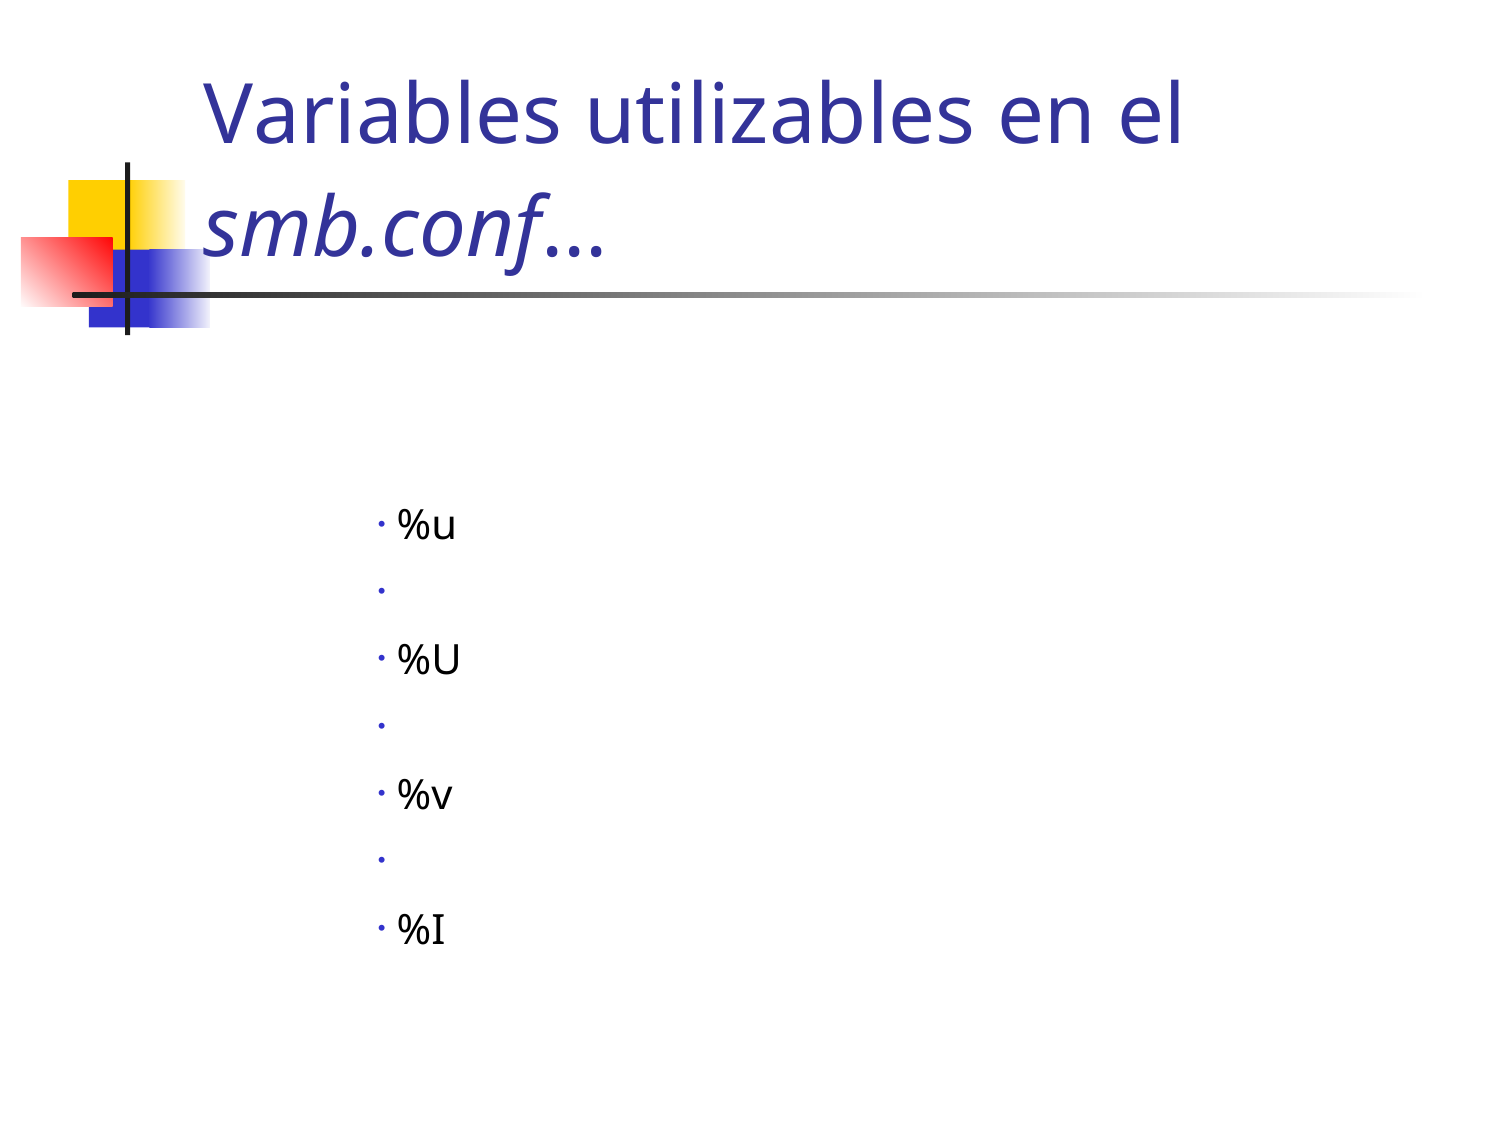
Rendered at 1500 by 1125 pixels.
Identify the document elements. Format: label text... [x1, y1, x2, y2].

title Variables utilizables en el smb.conf... [188, 73, 1468, 289]
text_box %u %U %v %I [362, 487, 1413, 951]
